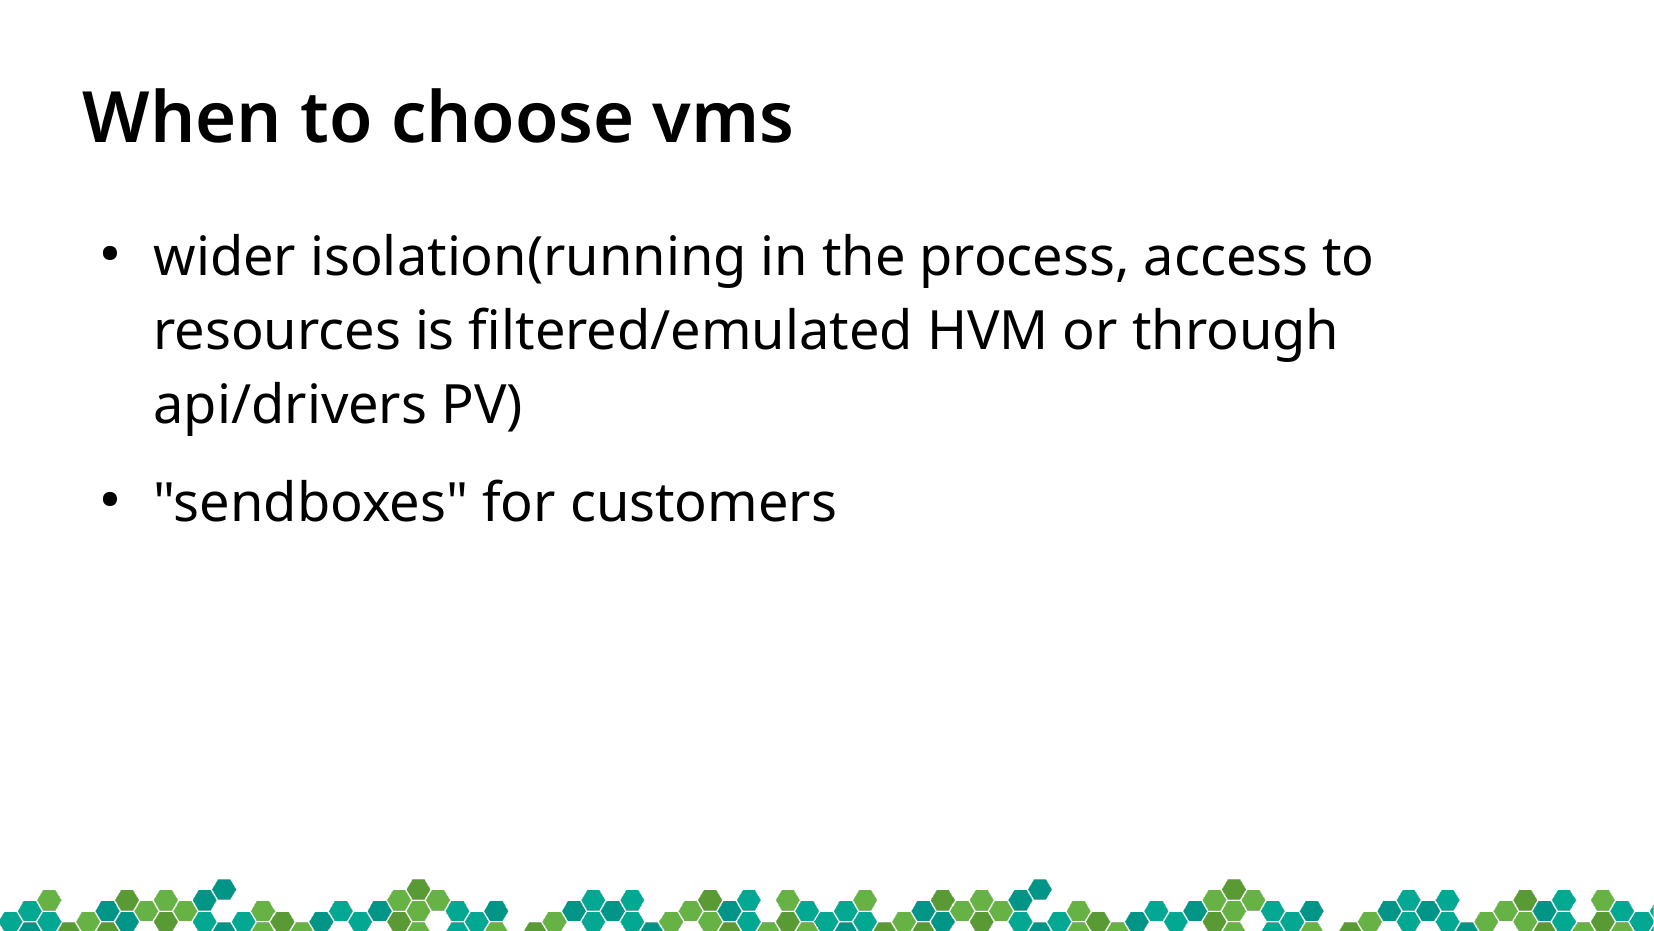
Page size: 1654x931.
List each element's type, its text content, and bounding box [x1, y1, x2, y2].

text_box [82, 37, 1571, 193]
list wider isolation(running in the process, access to resources is filtered/emulated HVM or through api/drivers PV) "sendboxes" for customers [82, 217, 1571, 855]
picture [0, 871, 1654, 931]
